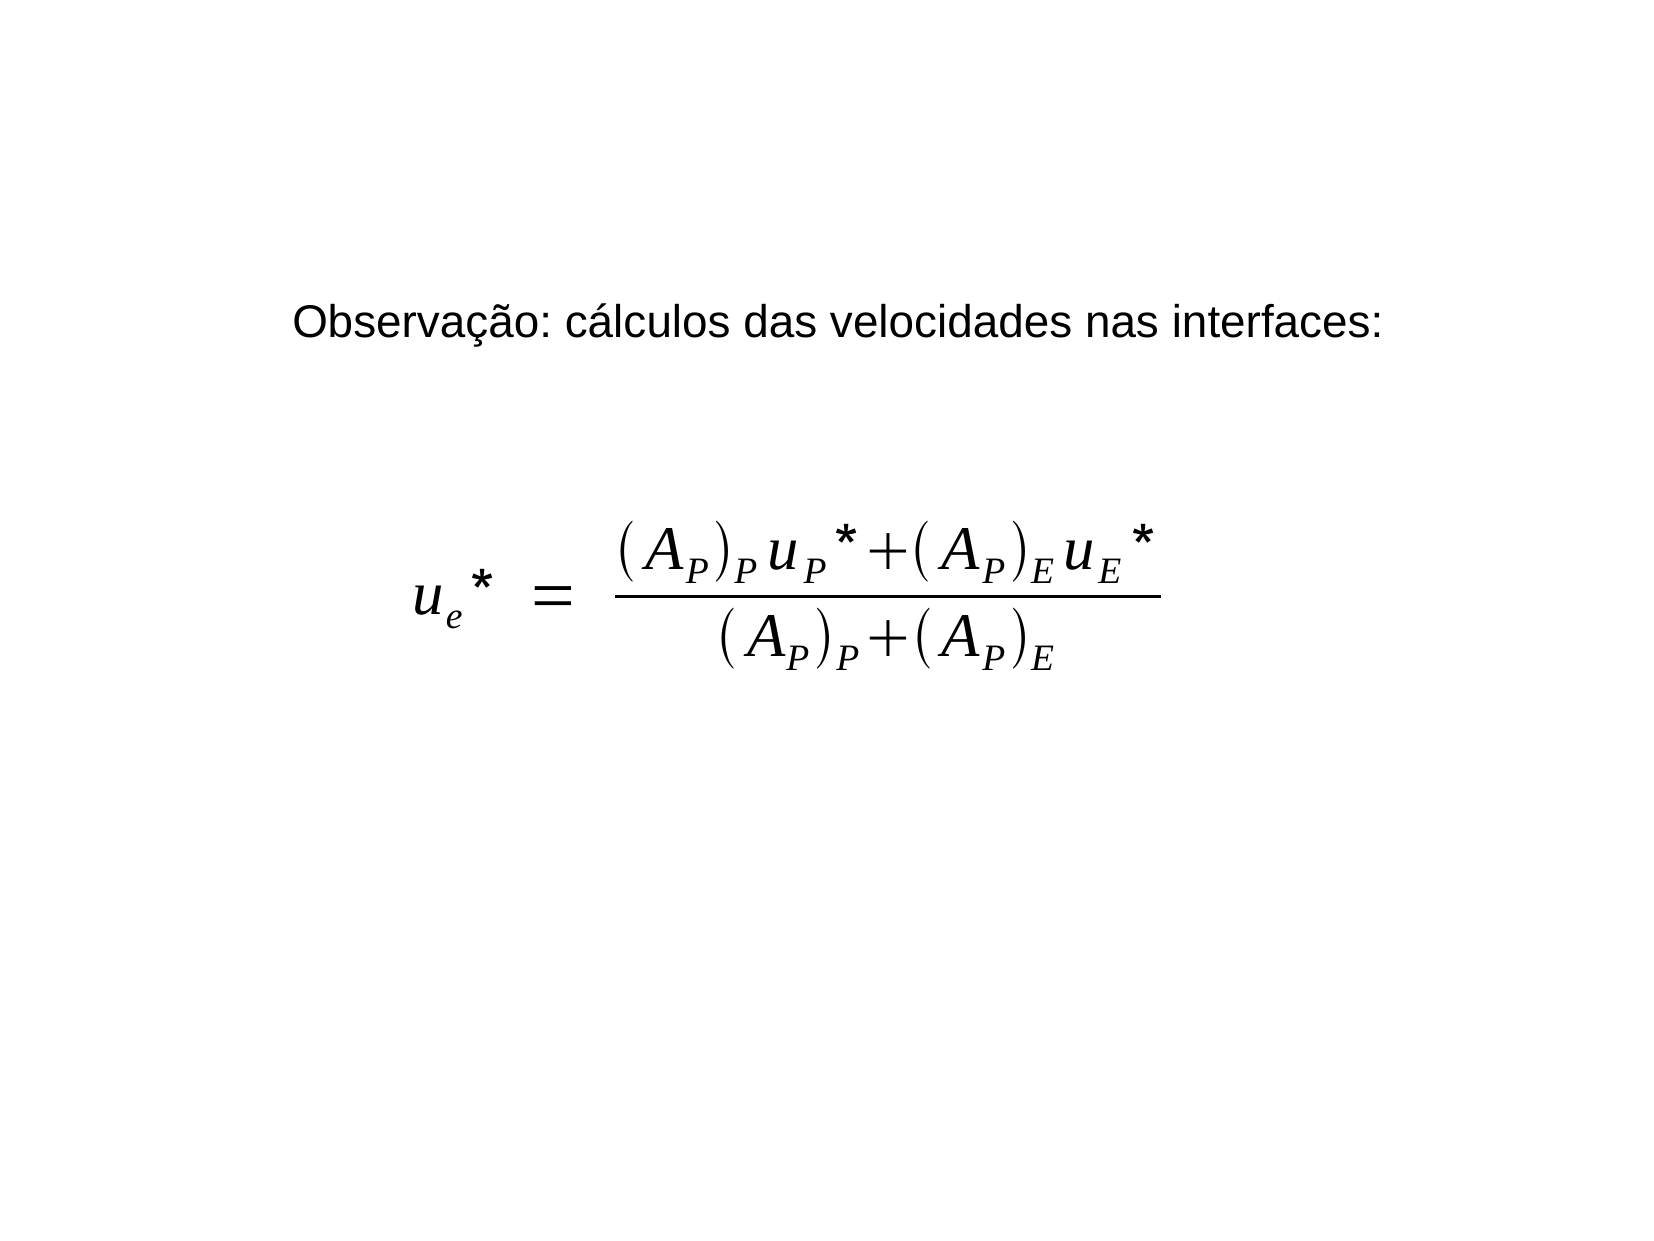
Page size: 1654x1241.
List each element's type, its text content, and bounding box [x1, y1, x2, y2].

chart [405, 513, 1170, 680]
text_box Observação: cálculos das velocidades nas interfaces: [277, 288, 1378, 355]
